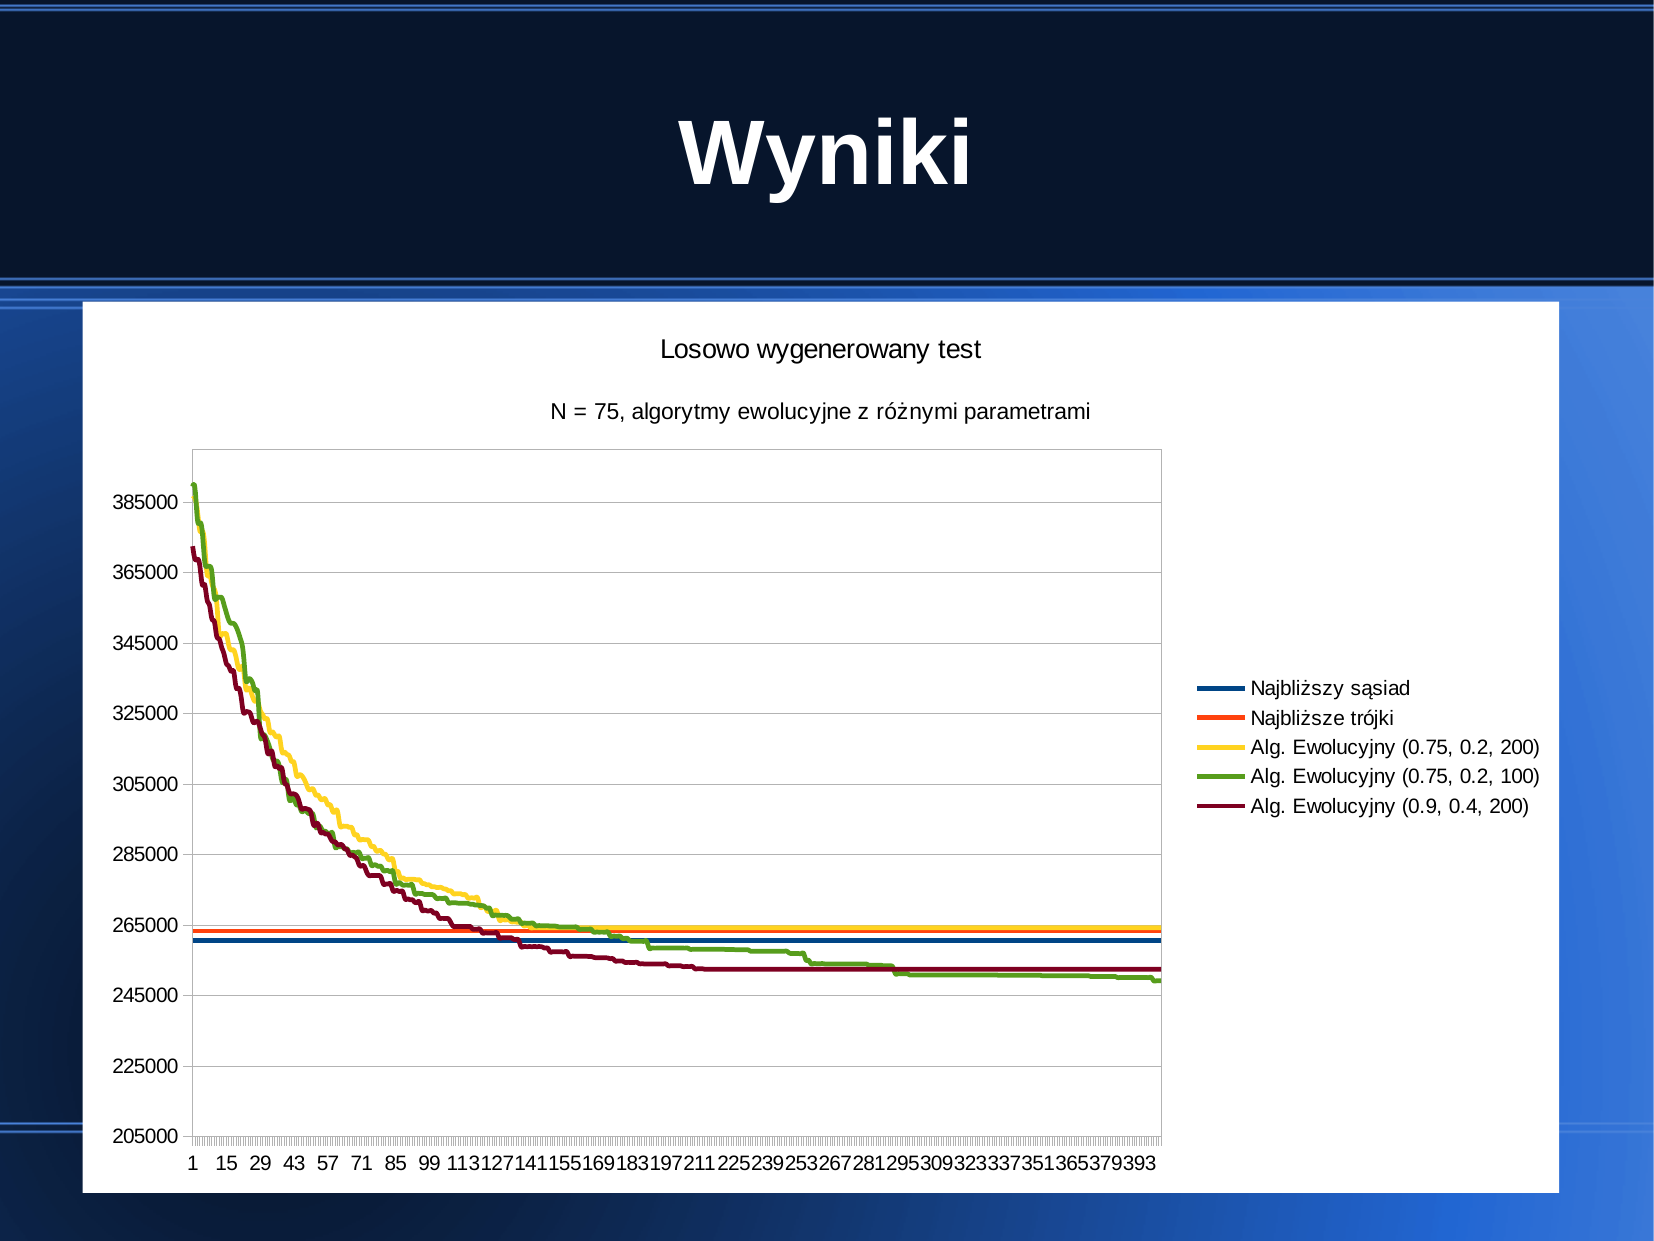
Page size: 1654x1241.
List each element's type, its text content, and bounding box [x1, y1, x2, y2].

chart [82, 301, 1560, 1193]
title Wyniki [82, 49, 1571, 257]
picture [0, 0, 1654, 1241]
